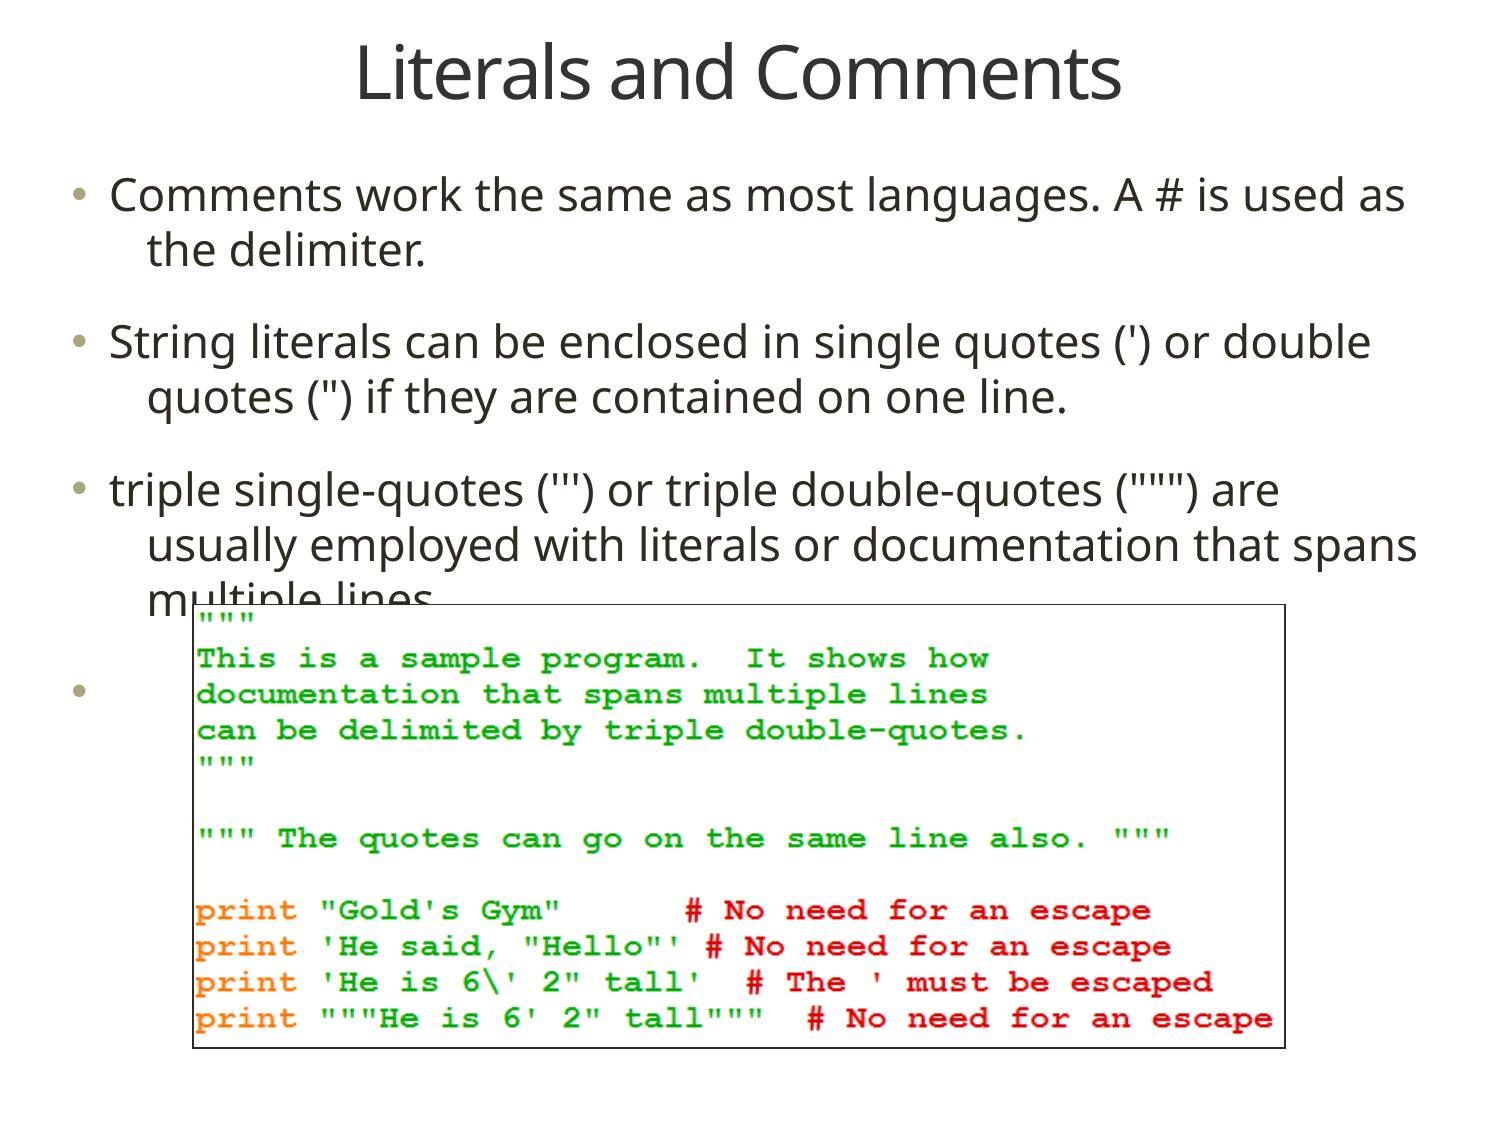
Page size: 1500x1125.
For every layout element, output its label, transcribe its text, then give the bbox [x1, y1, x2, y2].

title Literals and Comments [18, 0, 1460, 158]
list Comments work the same as most languages. A # is used as the delimiter. String literals can be enclosed in single quotes (') or double quotes (") if they are contained on one line. triple single-quotes (''') or triple double-quotes (""") are usually employed with literals or documentation that spans multiple lines. [18, 158, 1460, 994]
picture [193, 605, 1285, 1048]
